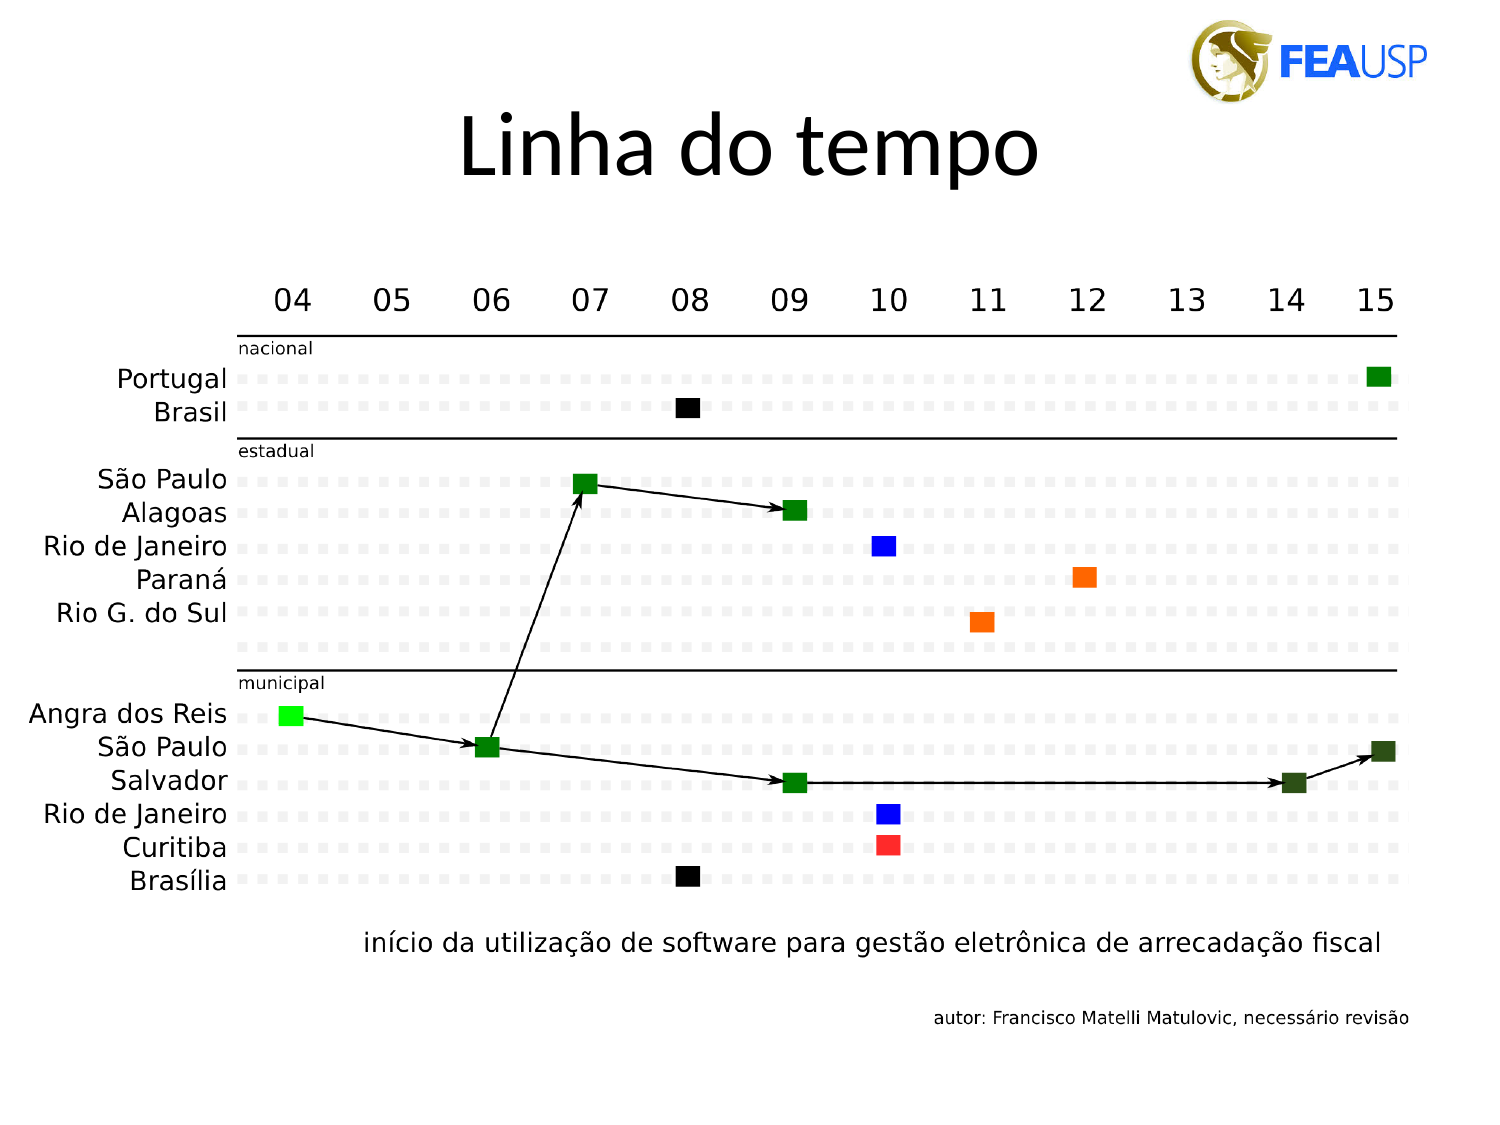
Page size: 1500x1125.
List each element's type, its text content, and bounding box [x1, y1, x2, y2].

picture [9, 259, 1458, 1040]
picture [1187, 19, 1427, 105]
title Linha do tempo [75, 45, 1425, 233]
